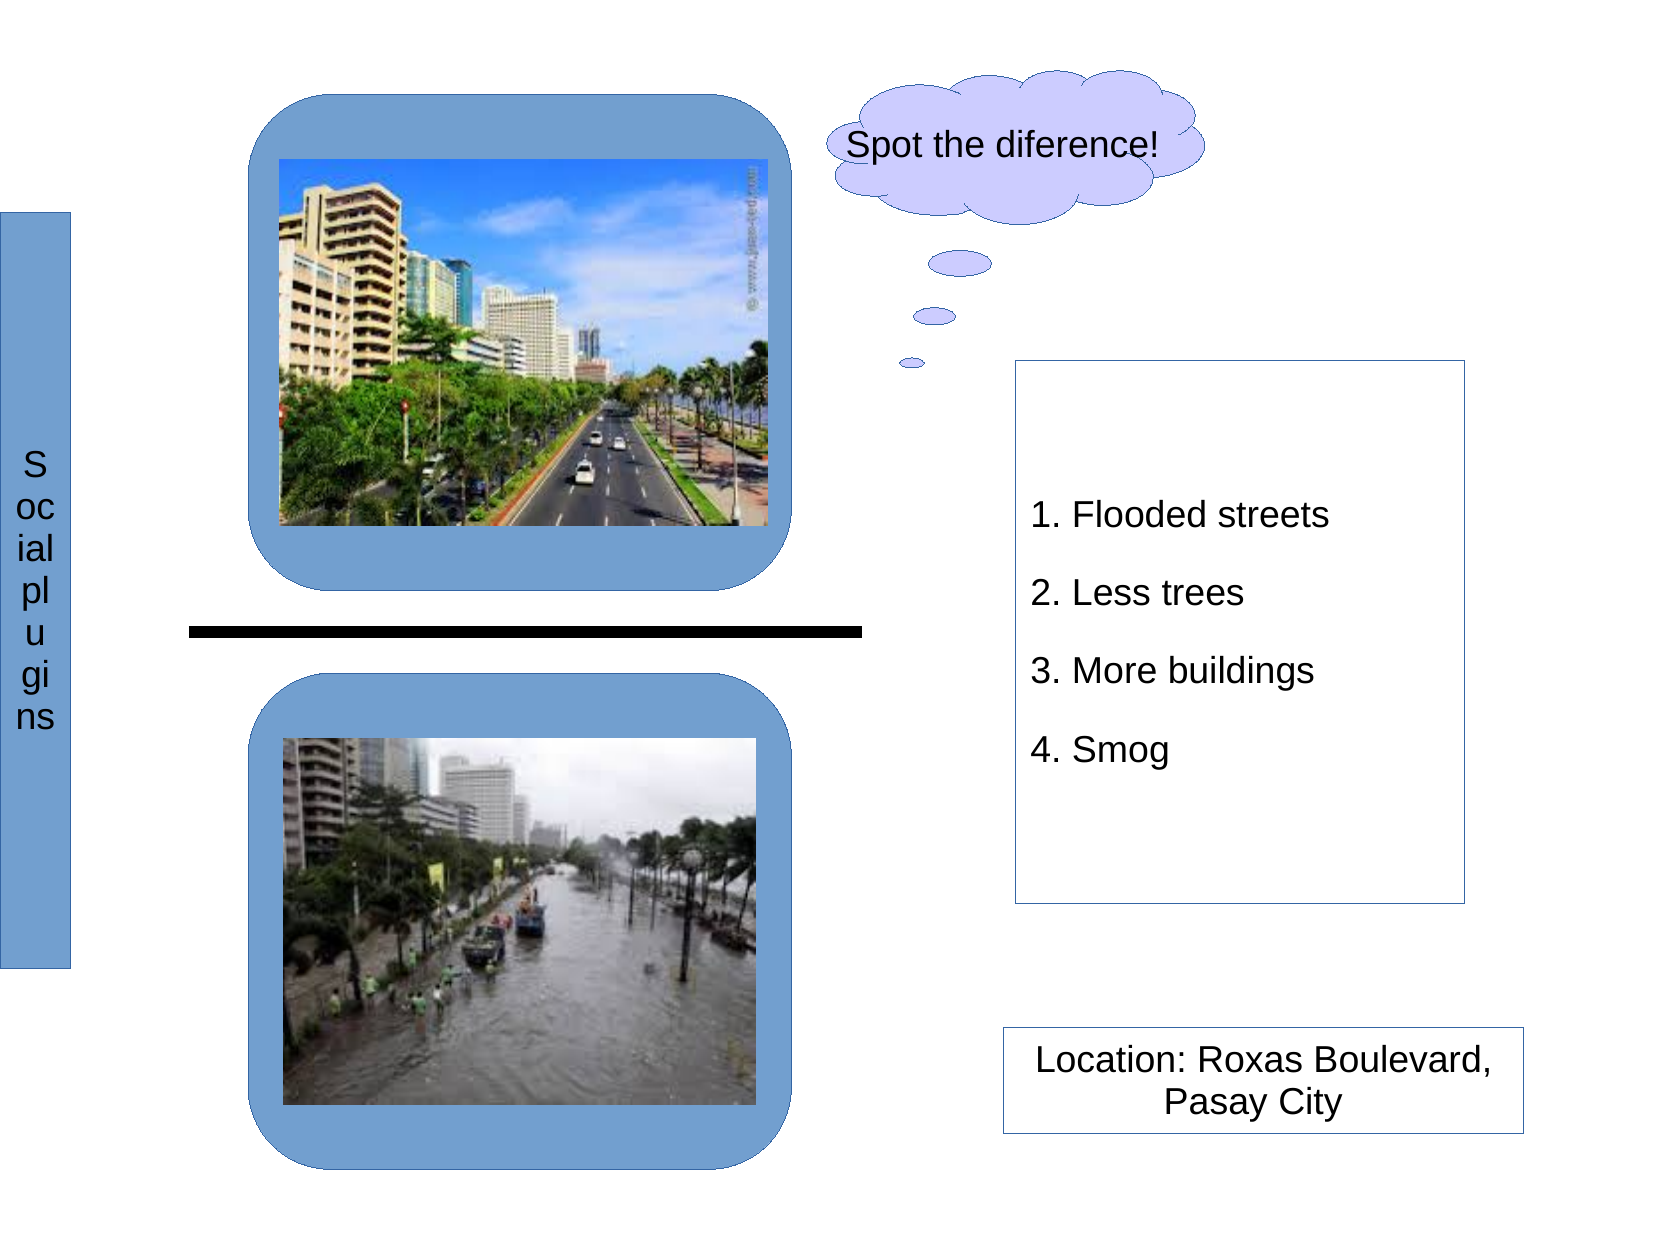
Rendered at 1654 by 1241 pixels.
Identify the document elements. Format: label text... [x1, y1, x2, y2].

text_box [248, 673, 792, 1170]
text_box 1. Flooded streets 2. Less trees 3. More buildings 4. Smog [1015, 360, 1465, 904]
text_box Spot the diference! [913, 307, 956, 325]
text_box Spot the diference! [826, 70, 1205, 225]
text_box Spot the diference! [928, 250, 992, 277]
text_box Social plugins [0, 212, 71, 969]
text_box Location: Roxas Boulevard, Pasay City [1003, 1027, 1524, 1134]
text_box [248, 94, 792, 591]
picture [279, 159, 768, 526]
picture [283, 738, 756, 1105]
